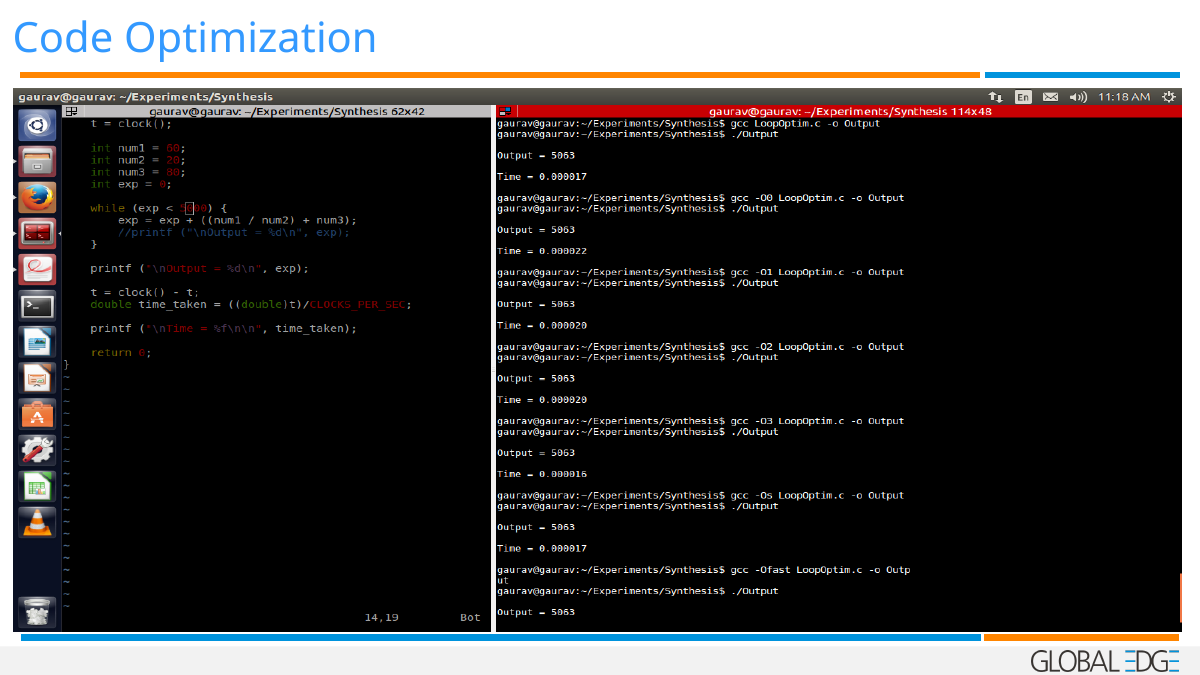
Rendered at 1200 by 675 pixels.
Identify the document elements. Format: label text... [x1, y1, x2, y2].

picture [1031, 650, 1179, 672]
picture [13, 88, 1182, 632]
title Code Optimization [12, 9, 1088, 63]
